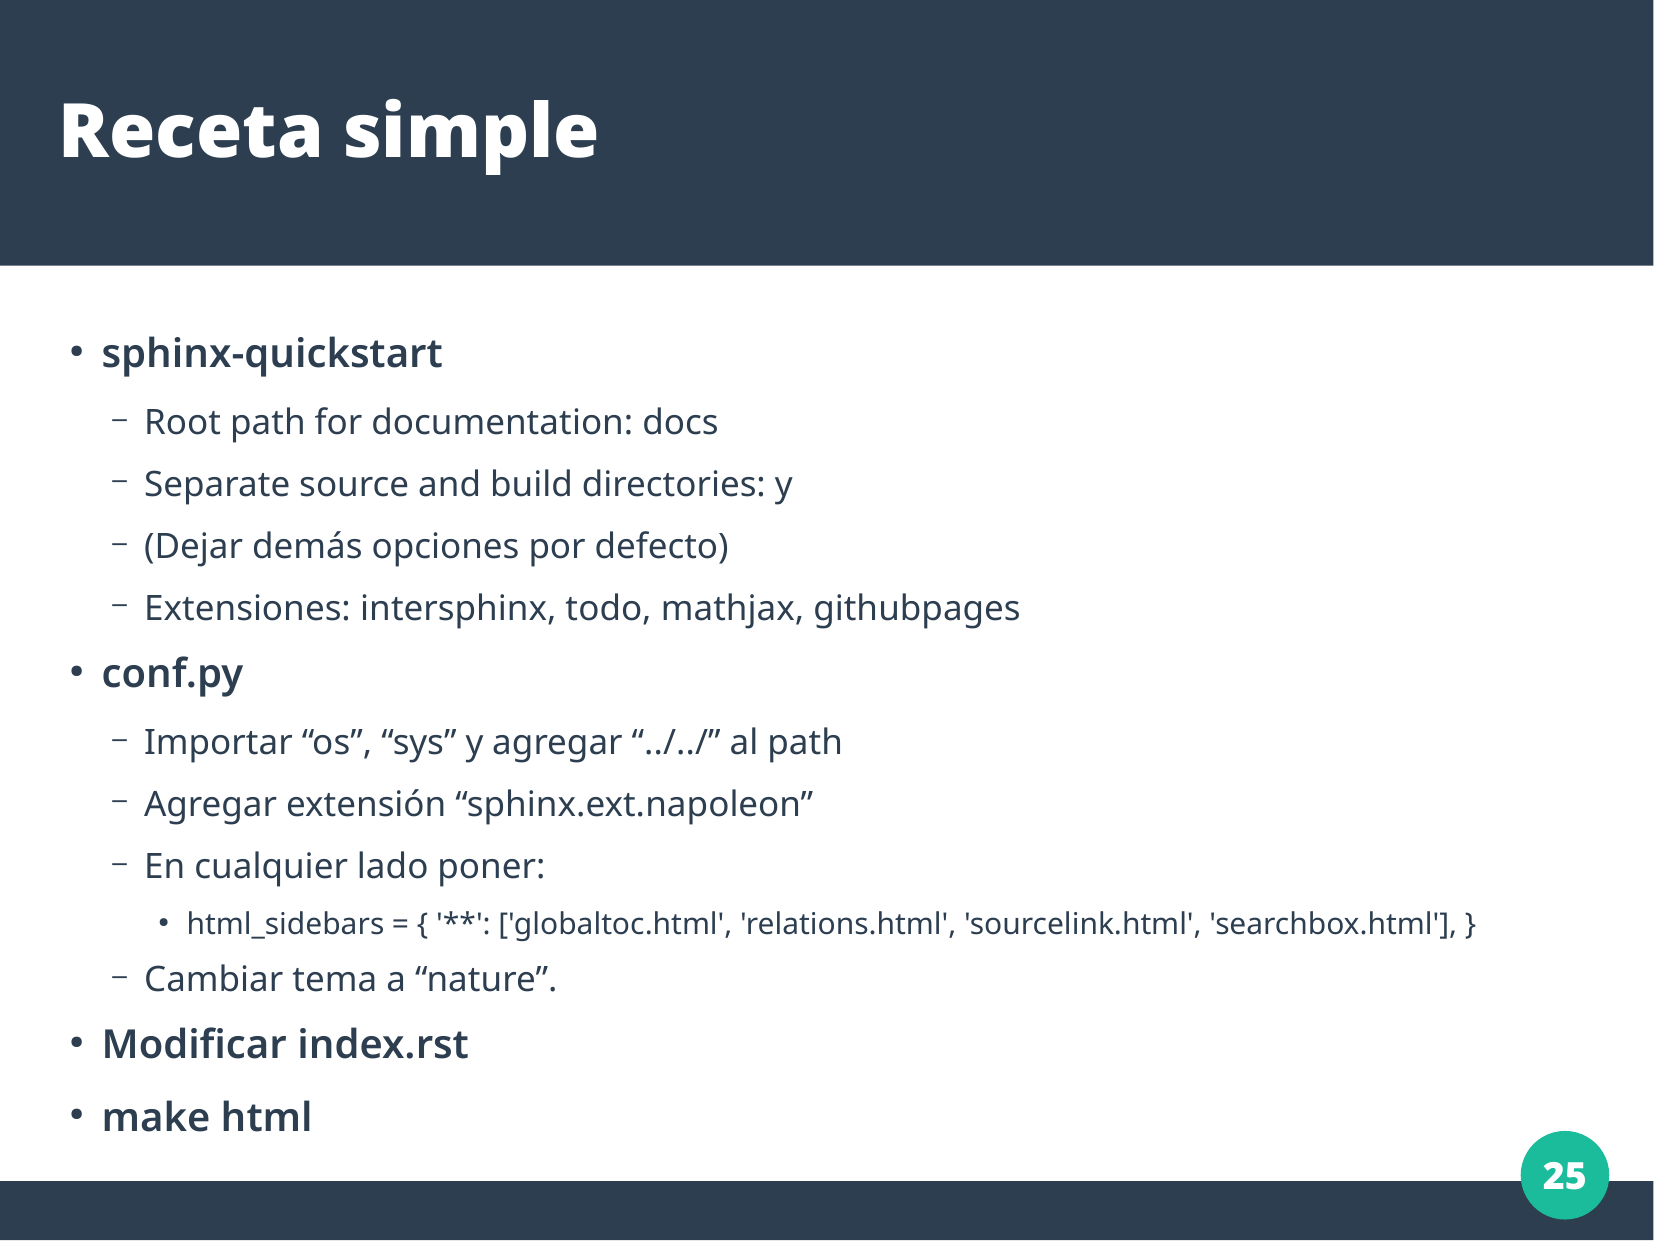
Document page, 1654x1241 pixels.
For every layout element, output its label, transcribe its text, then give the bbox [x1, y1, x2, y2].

list sphinx-quickstart Root path for documentation: docs Separate source and build directories: y (Dejar demás opciones por defecto) Extensiones: intersphinx, todo, mathjax, githubpages conf.py Importar “os”, “sys” y agregar “../../” al path Agregar extensión “sphinx.ext.napoleon” En cualquier lado poner: html_sidebars = { '**': ['globaltoc.html', 'relations.html', 'sourcelink.html', 'searchbox.html'], } Cambiar tema a “nature”. Modificar index.rst make html [59, 324, 1595, 1152]
title Receta simple [59, 49, 1595, 207]
